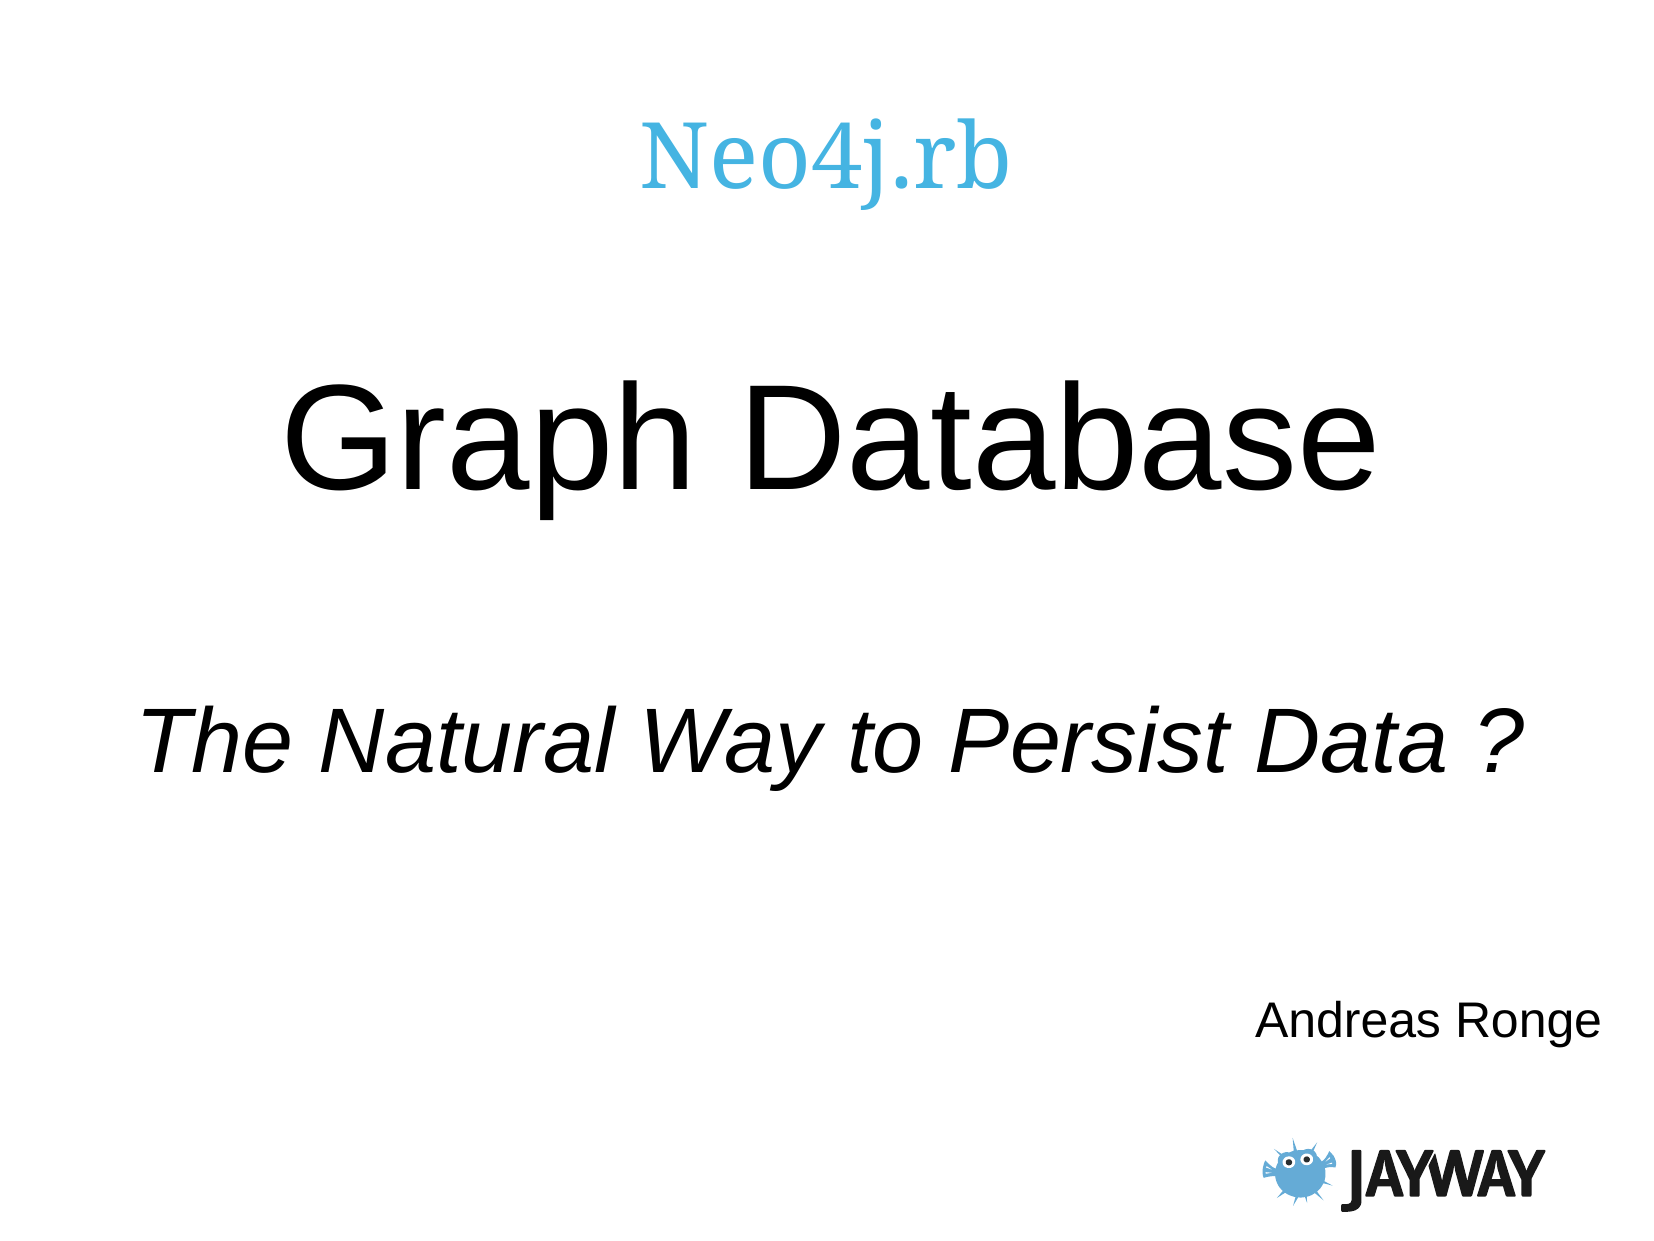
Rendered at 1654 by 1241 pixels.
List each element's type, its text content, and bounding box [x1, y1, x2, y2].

title Neo4j.rb [82, 56, 1571, 250]
text_box Andreas Ronge [1240, 984, 1653, 1056]
subtitle Graph Database The Natural Way to Persist Data ? [87, 171, 1576, 976]
